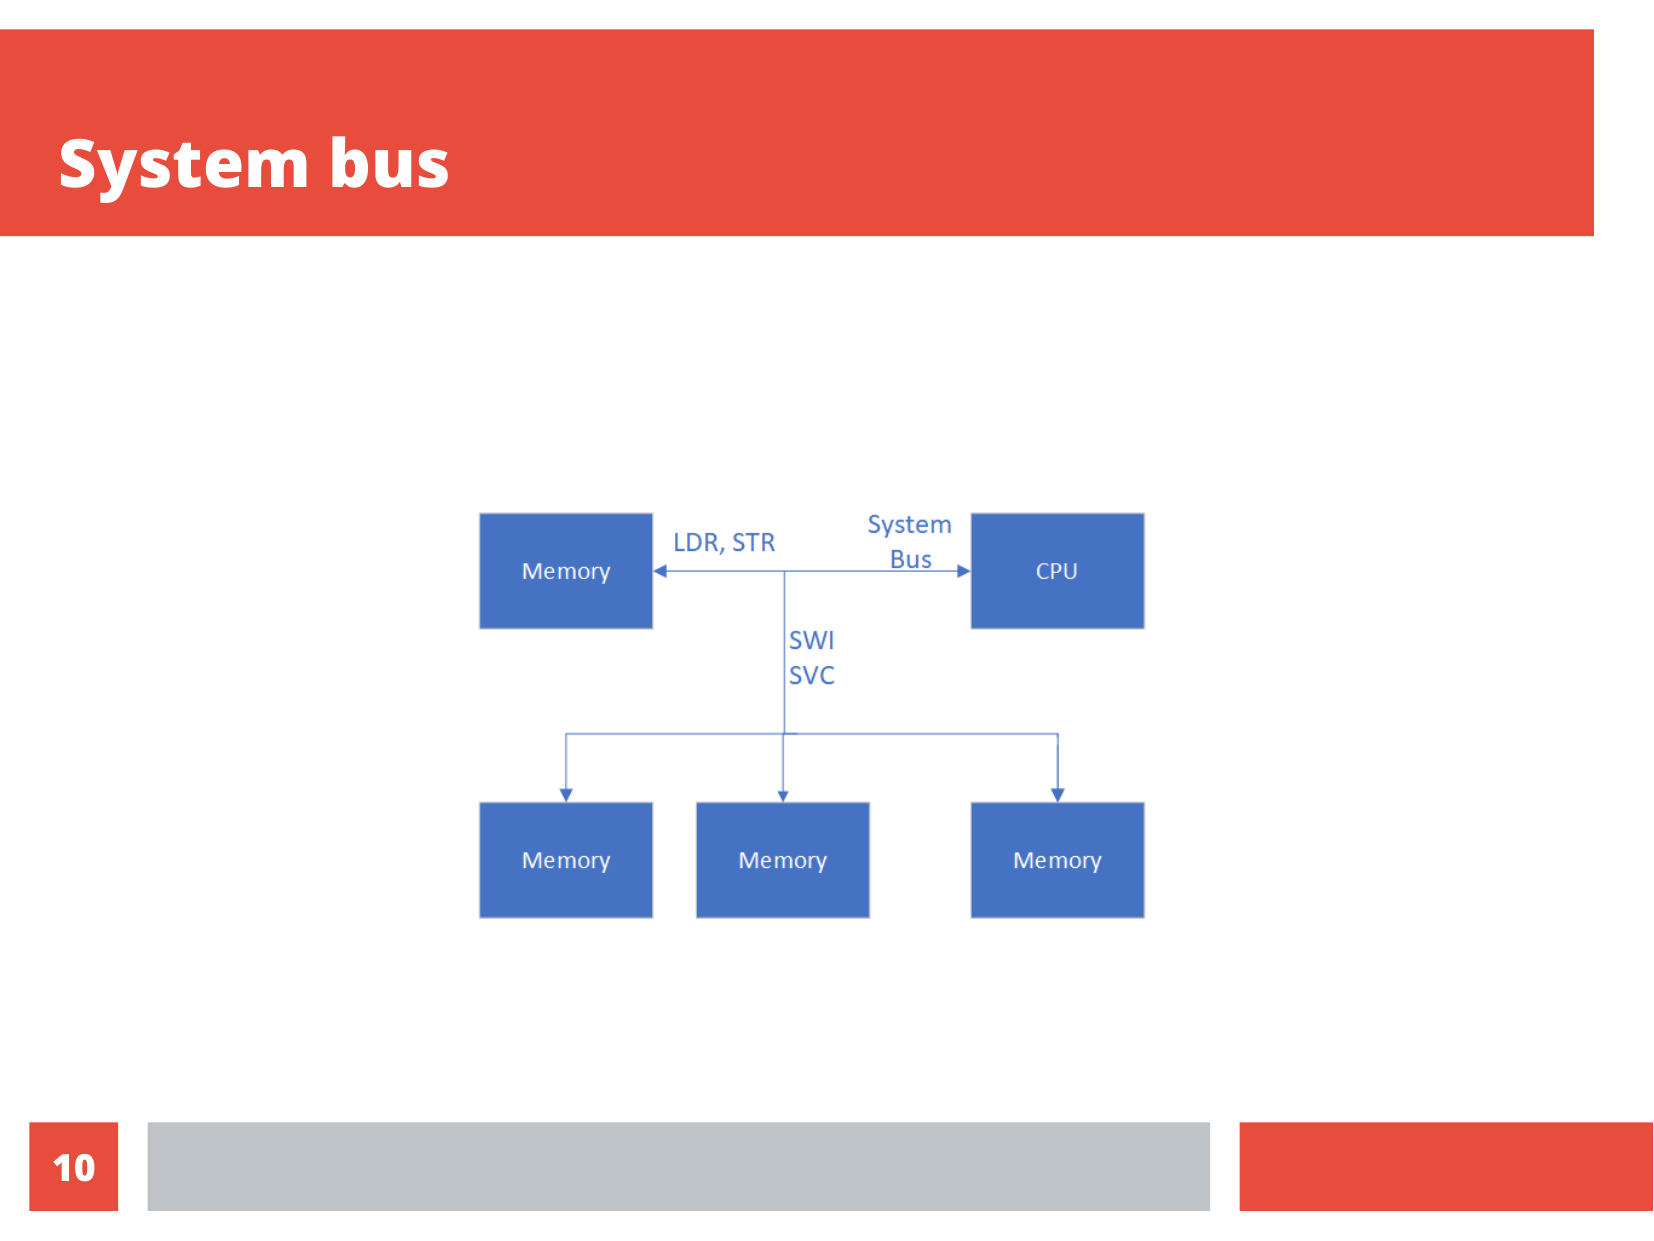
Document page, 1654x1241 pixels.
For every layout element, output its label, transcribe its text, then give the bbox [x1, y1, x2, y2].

title System bus [58, 59, 1594, 207]
picture [478, 498, 1146, 919]
